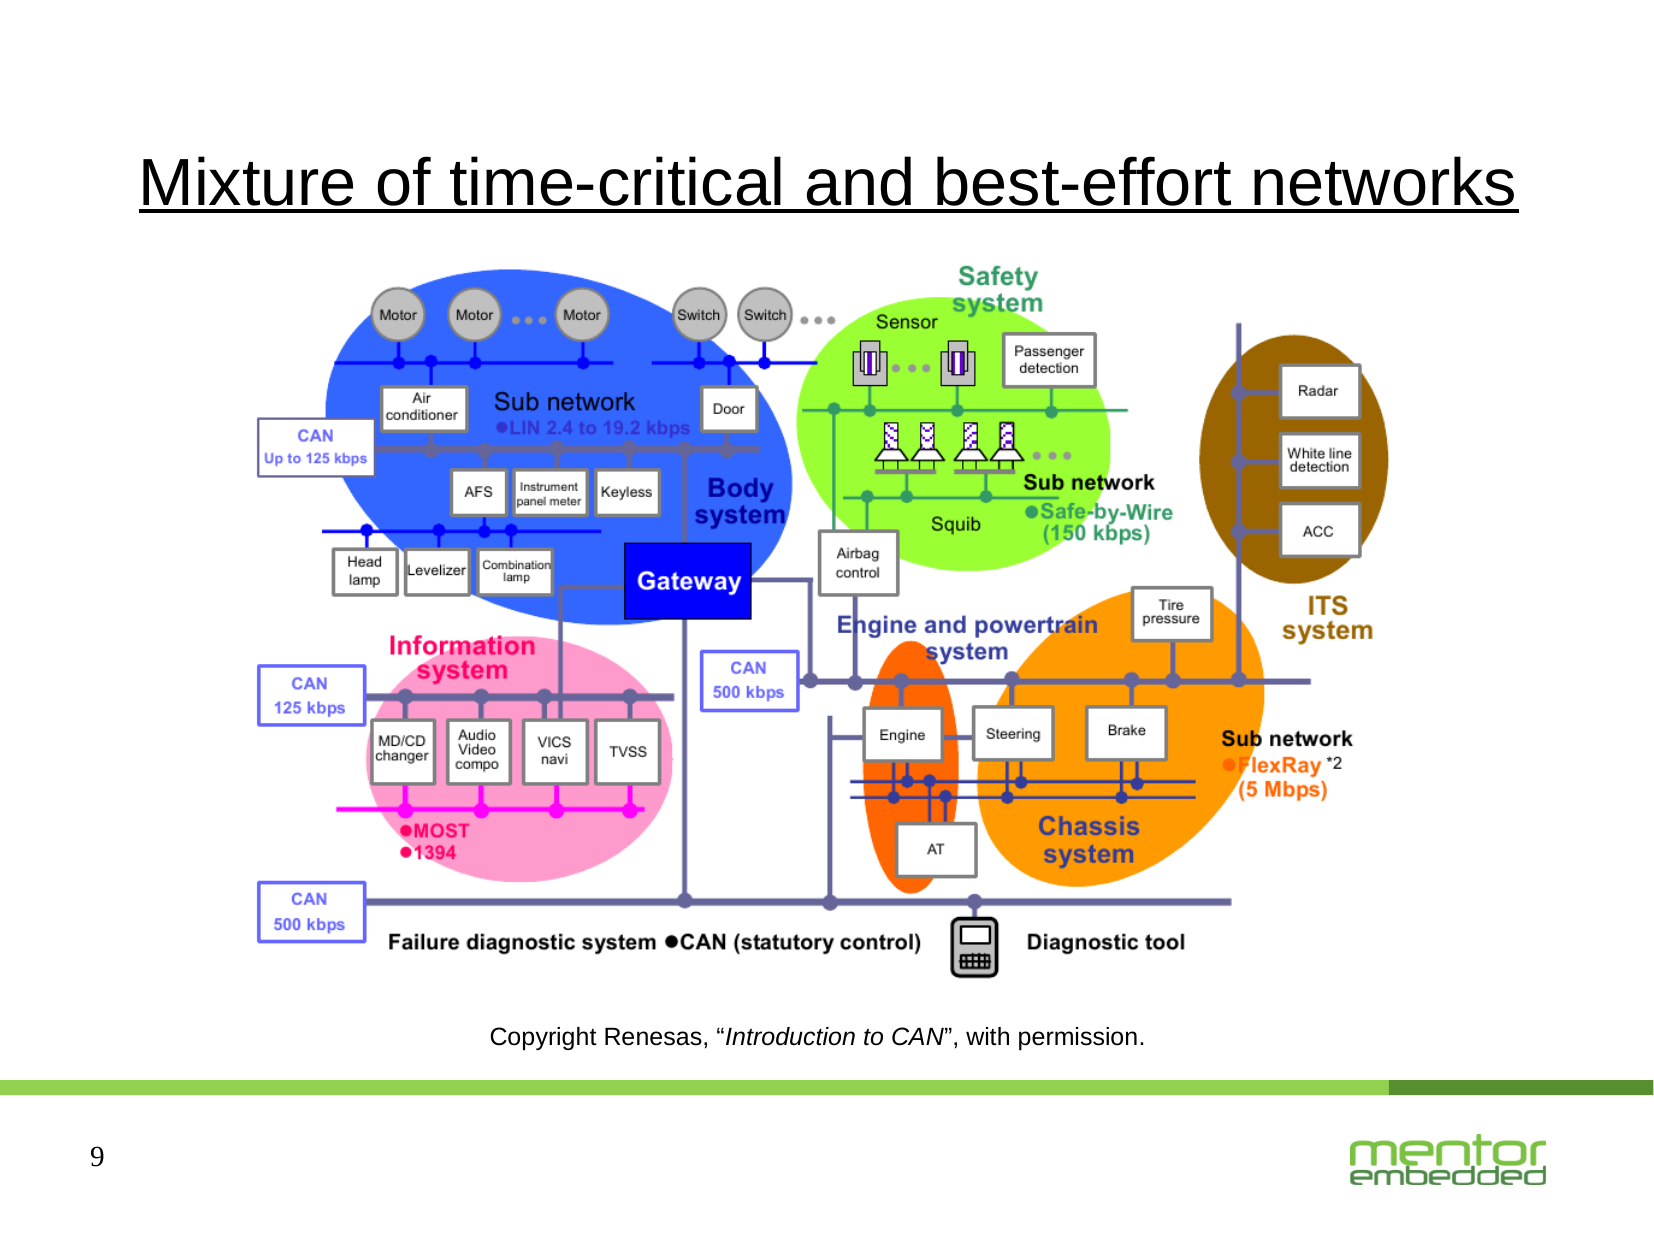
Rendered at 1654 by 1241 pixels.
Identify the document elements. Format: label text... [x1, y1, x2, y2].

picture [215, 286, 1416, 994]
text_box Copyright Renesas, “Introduction to CAN”, with permission. [474, 1015, 1161, 1059]
picture [1350, 1134, 1546, 1185]
title Mixture of time-critical and best-effort networks [84, 78, 1573, 286]
